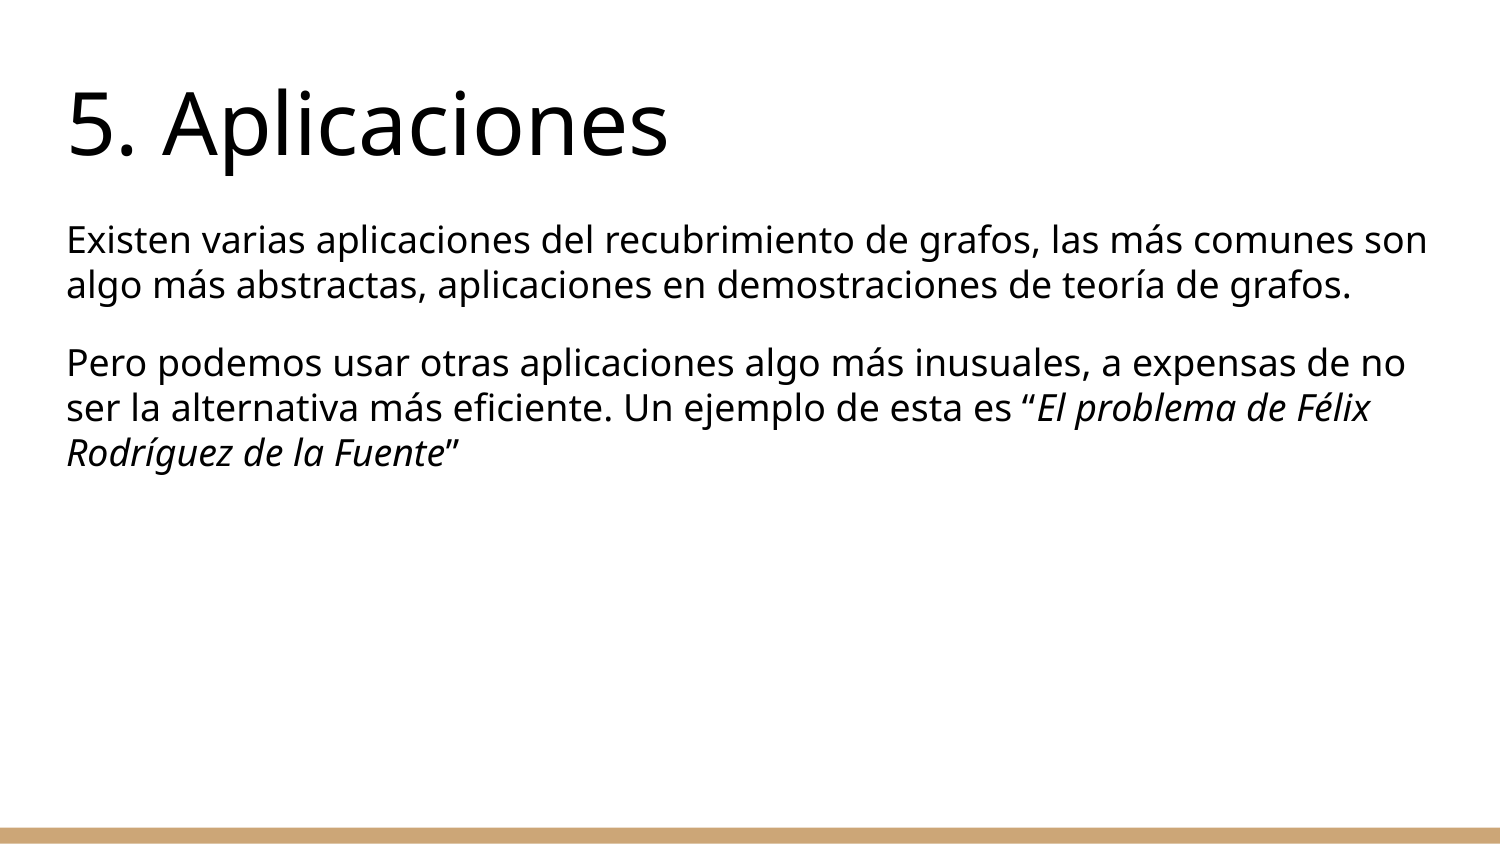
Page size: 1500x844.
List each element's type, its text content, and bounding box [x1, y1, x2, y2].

list Existen varias aplicaciones del recubrimiento de grafos, las más comunes son algo más abstractas, aplicaciones en demostraciones de teoría de grafos. Pero podemos usar otras aplicaciones algo más inusuales, a expensas de no ser la alternativa más eficiente. Un ejemplo de esta es “El problema de Félix Rodríguez de la Fuente” [51, 200, 1449, 752]
title 5. Aplicaciones [51, 51, 1449, 189]
